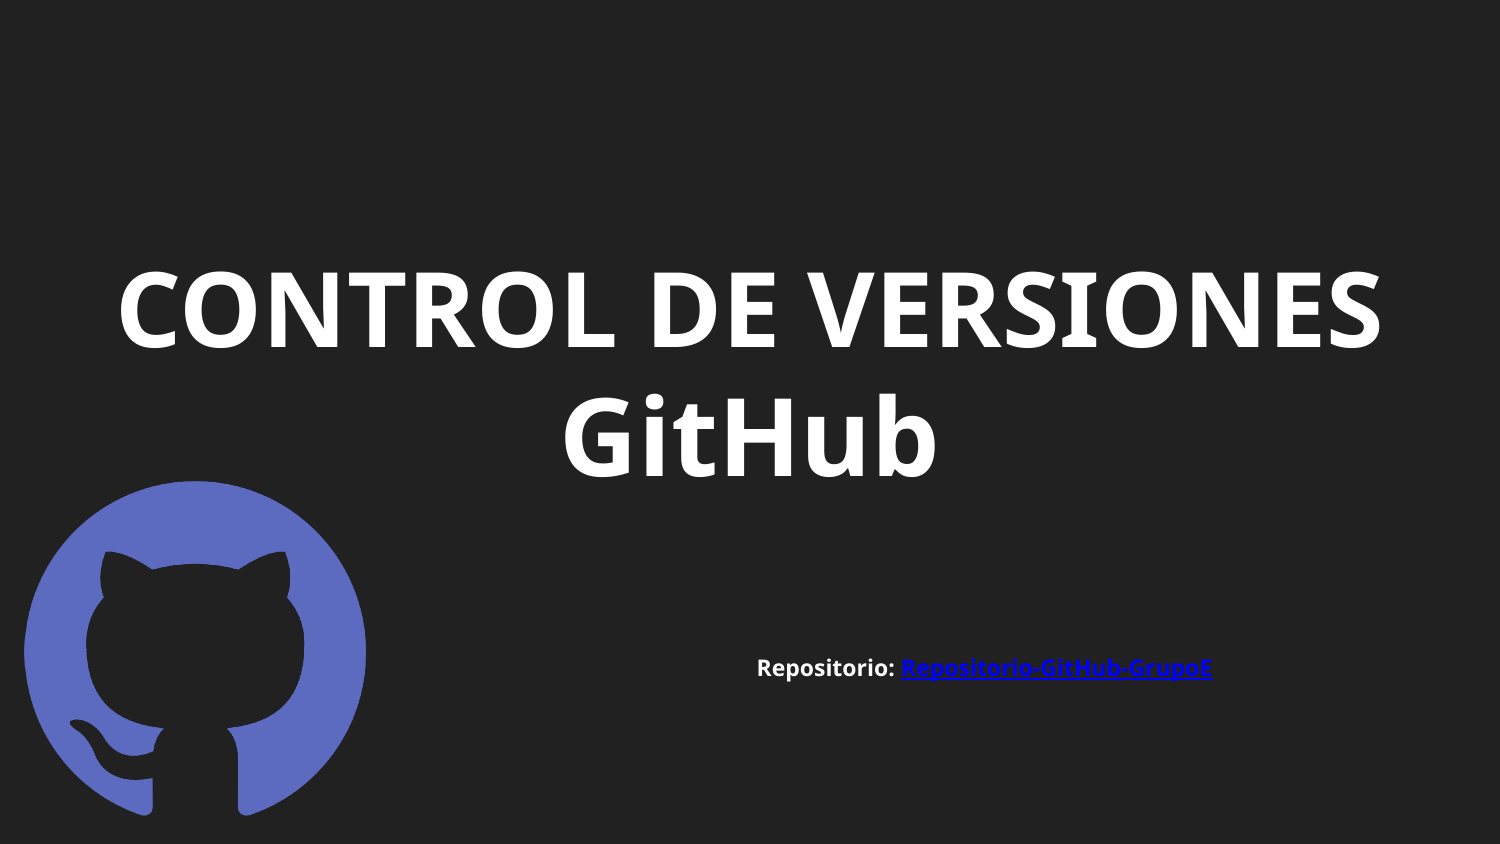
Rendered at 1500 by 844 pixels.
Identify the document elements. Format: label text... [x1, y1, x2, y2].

text_box CONTROL DE VERSIONES GitHub [51, 85, 1449, 514]
text_box Repositorio: Repositorio-GitHub-GrupoE [705, 638, 1265, 699]
picture [24, 477, 366, 819]
